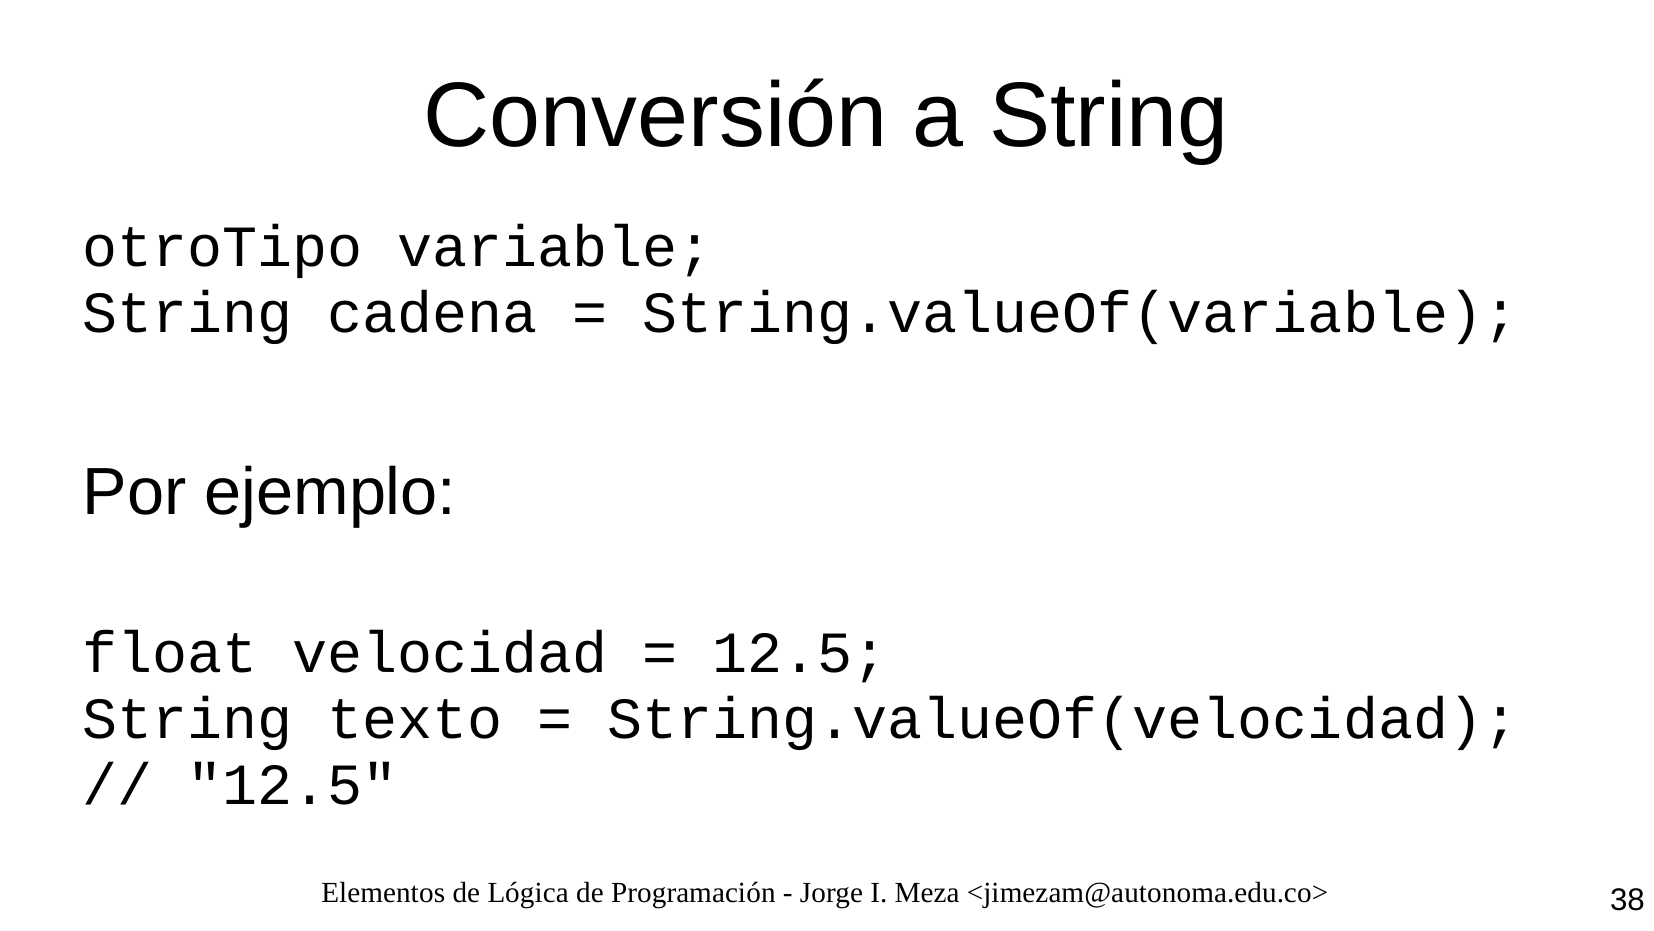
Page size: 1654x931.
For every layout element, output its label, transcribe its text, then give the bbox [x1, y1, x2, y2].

list otroTipo variable; String cadena = String.valueOf(variable); Por ejemplo: float velocidad = 12.5; String texto = String.valueOf(velocidad); // "12.5" [82, 217, 1571, 863]
title Conversión a String [82, 37, 1571, 193]
